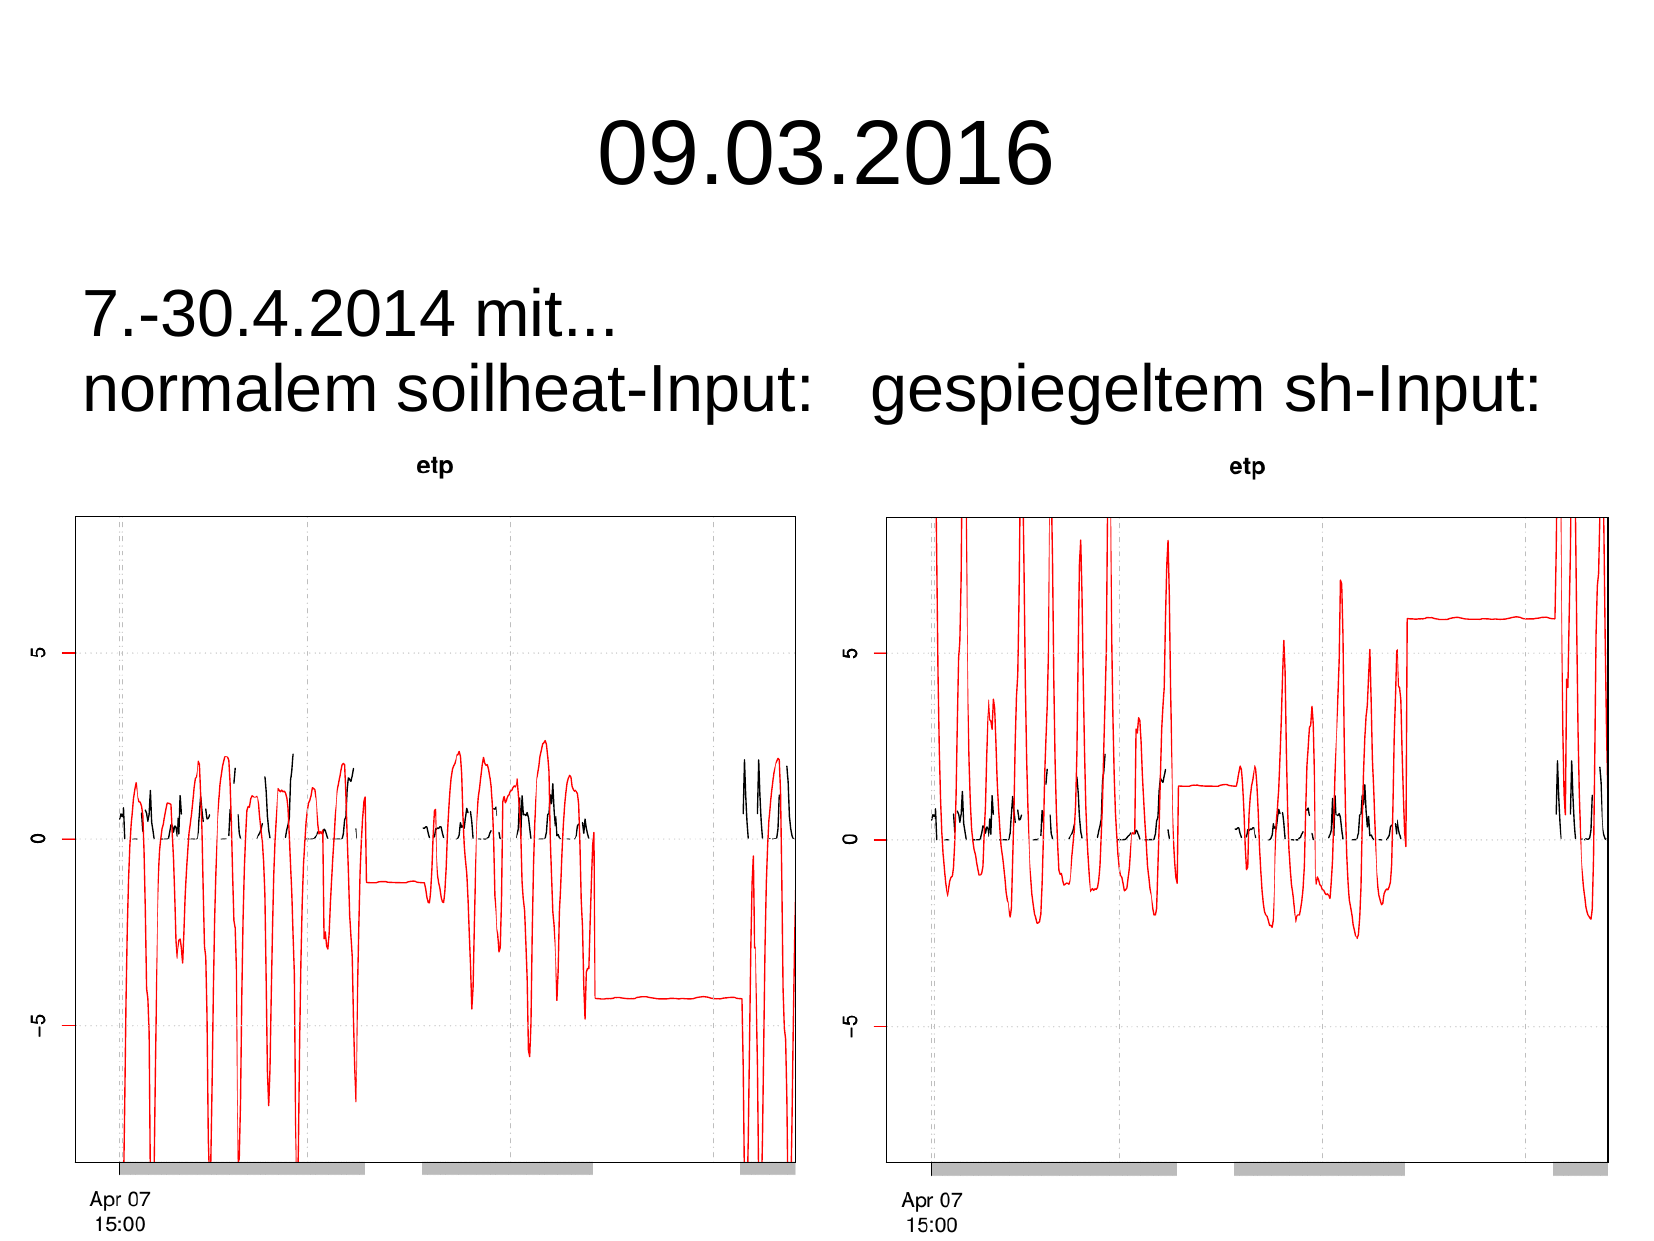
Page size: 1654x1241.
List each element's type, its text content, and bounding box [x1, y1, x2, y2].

picture [18, 430, 1643, 1241]
title 09.03.2016 [82, 49, 1571, 257]
subtitle 7.-30.4.2014 mit... normalem soilheat-Input: gespiegeltem sh-Input: [82, 275, 1571, 452]
